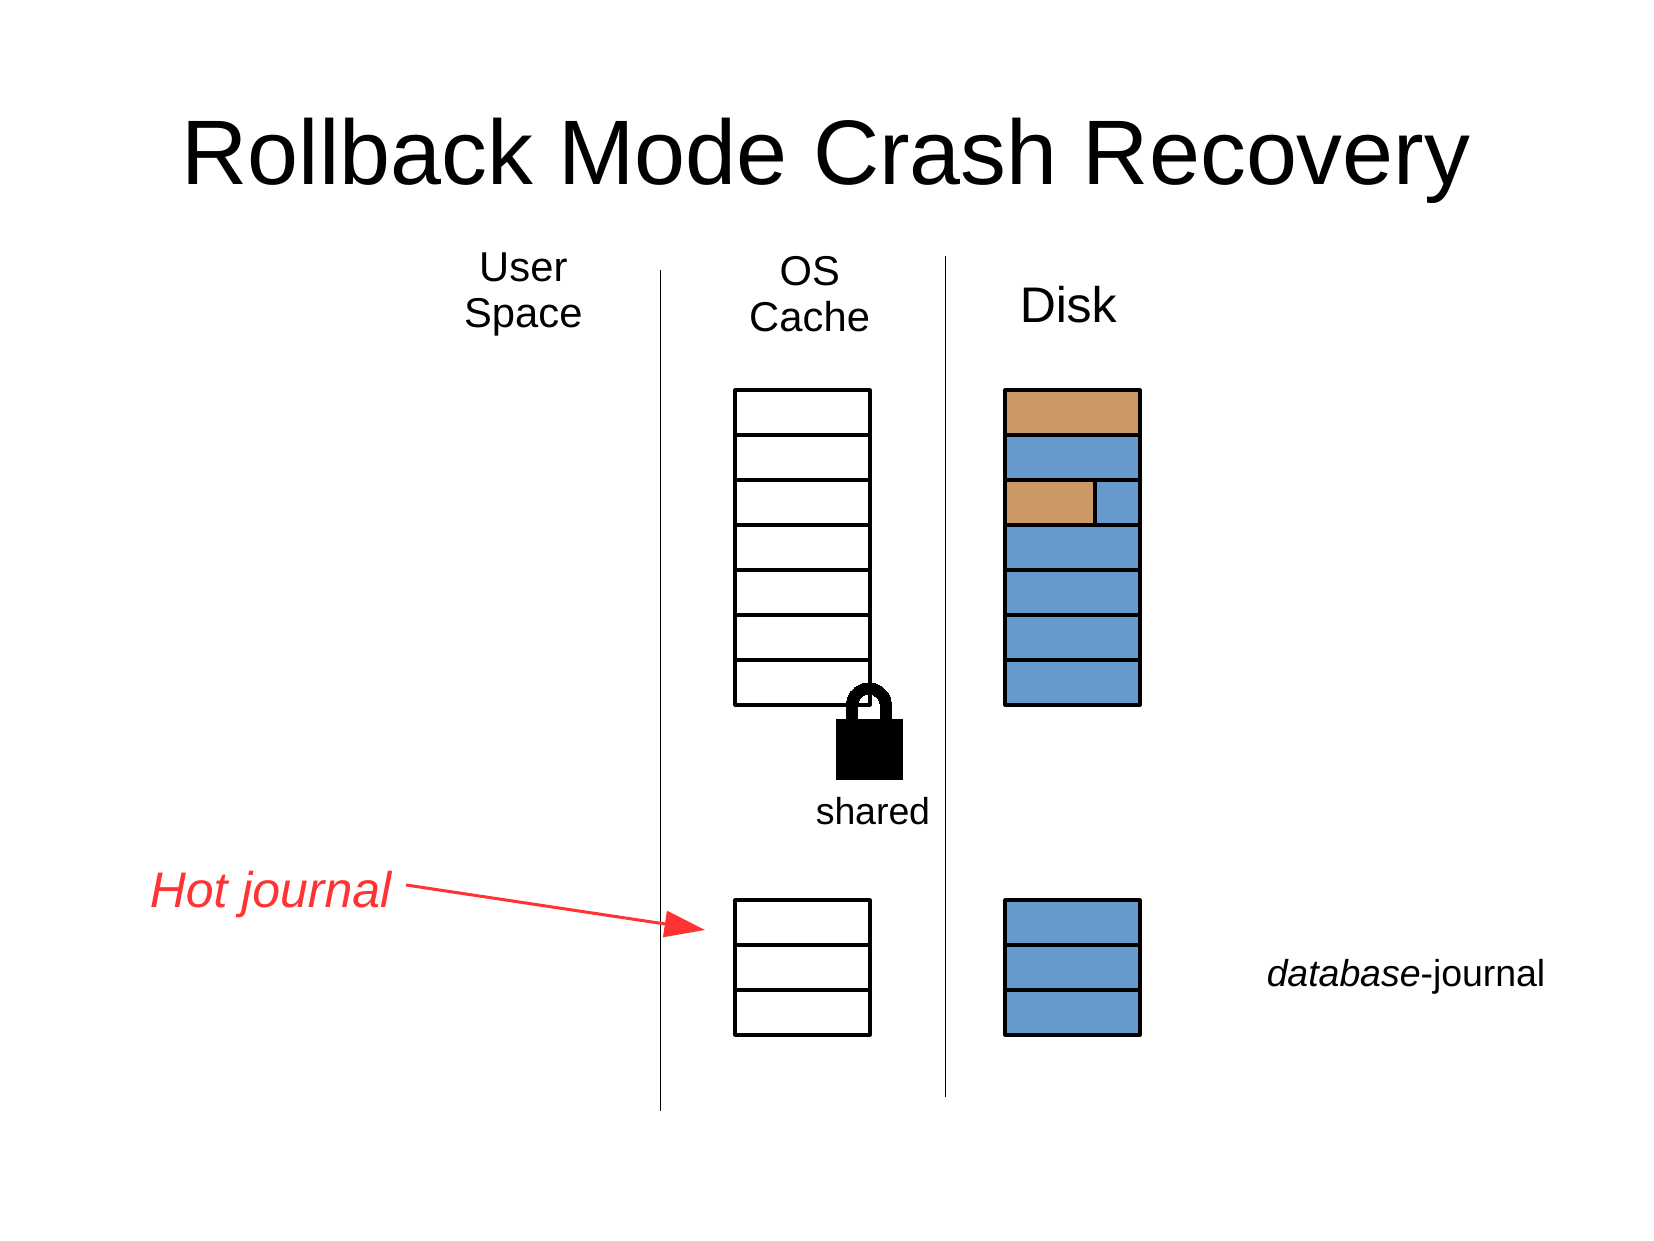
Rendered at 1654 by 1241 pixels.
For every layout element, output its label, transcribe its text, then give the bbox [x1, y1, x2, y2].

text_box Disk [1005, 270, 1132, 342]
text_box User Space [449, 236, 616, 346]
text_box [1005, 900, 1141, 1036]
text_box shared [801, 783, 946, 840]
text_box [735, 900, 871, 1036]
text_box OS Cache [734, 240, 901, 349]
text_box Hot journal [135, 855, 407, 927]
text_box [1005, 390, 1141, 706]
text_box [735, 390, 903, 780]
text_box database-journal [1252, 945, 1561, 1002]
title Rollback Mode Crash Recovery [82, 49, 1571, 257]
